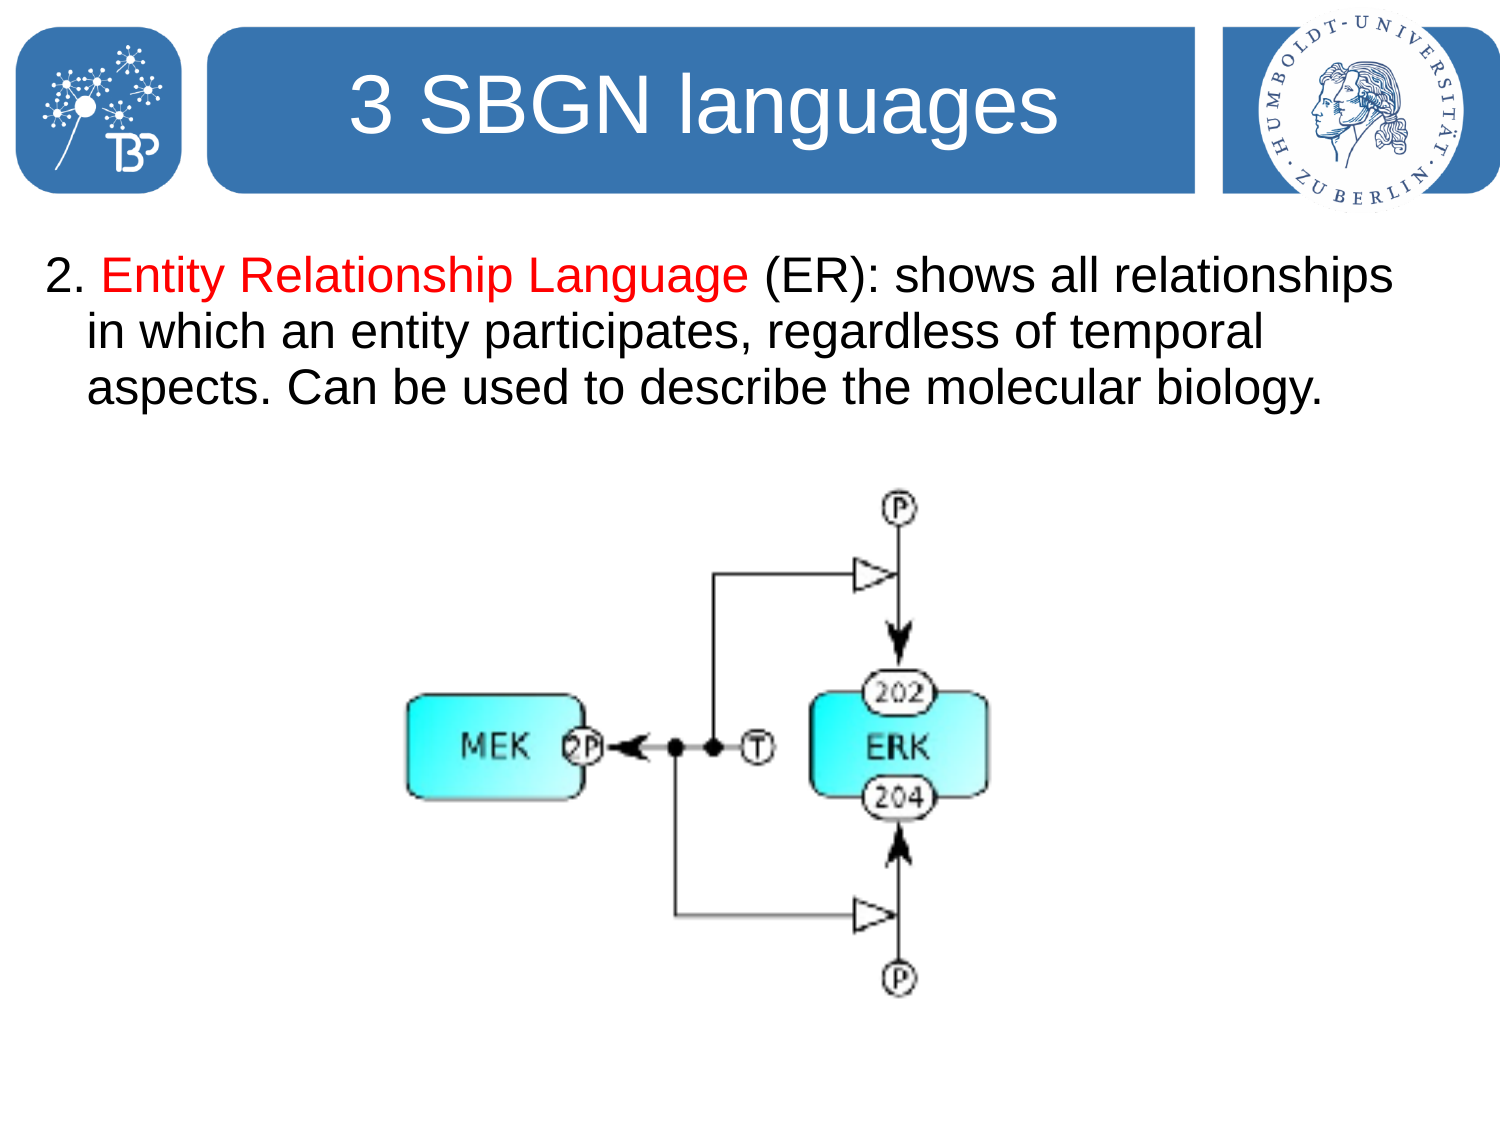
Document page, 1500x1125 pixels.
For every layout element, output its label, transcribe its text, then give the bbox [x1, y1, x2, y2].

picture [390, 474, 1036, 1051]
picture [15, 7, 1500, 213]
title 3 SBGN languages [240, 45, 1171, 165]
text_box 2. Entity Relationship Language (ER): shows all relationships in which an entity participates, regardless of temporal aspects. Can be used to describe the molecular biology. [30, 239, 1456, 651]
